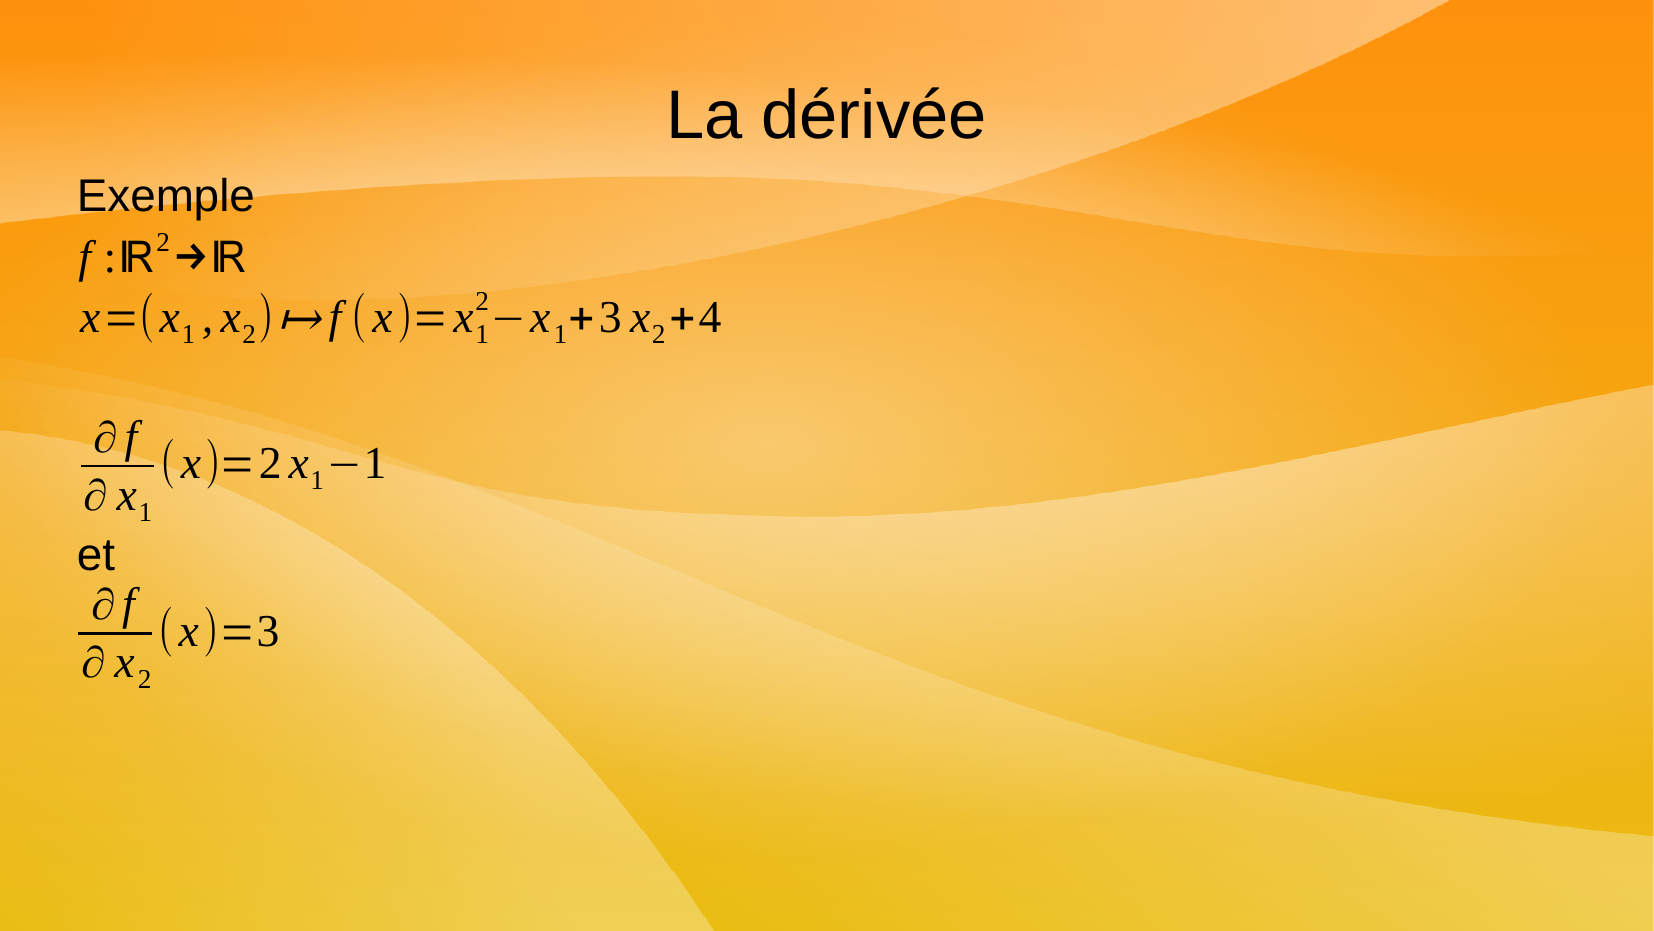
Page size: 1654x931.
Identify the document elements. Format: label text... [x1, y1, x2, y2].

chart [76, 579, 280, 695]
chart [79, 411, 387, 527]
subtitle Exemple et [76, 169, 1565, 918]
picture [0, 0, 1654, 931]
chart [76, 226, 724, 350]
title La dérivée [82, 37, 1571, 193]
